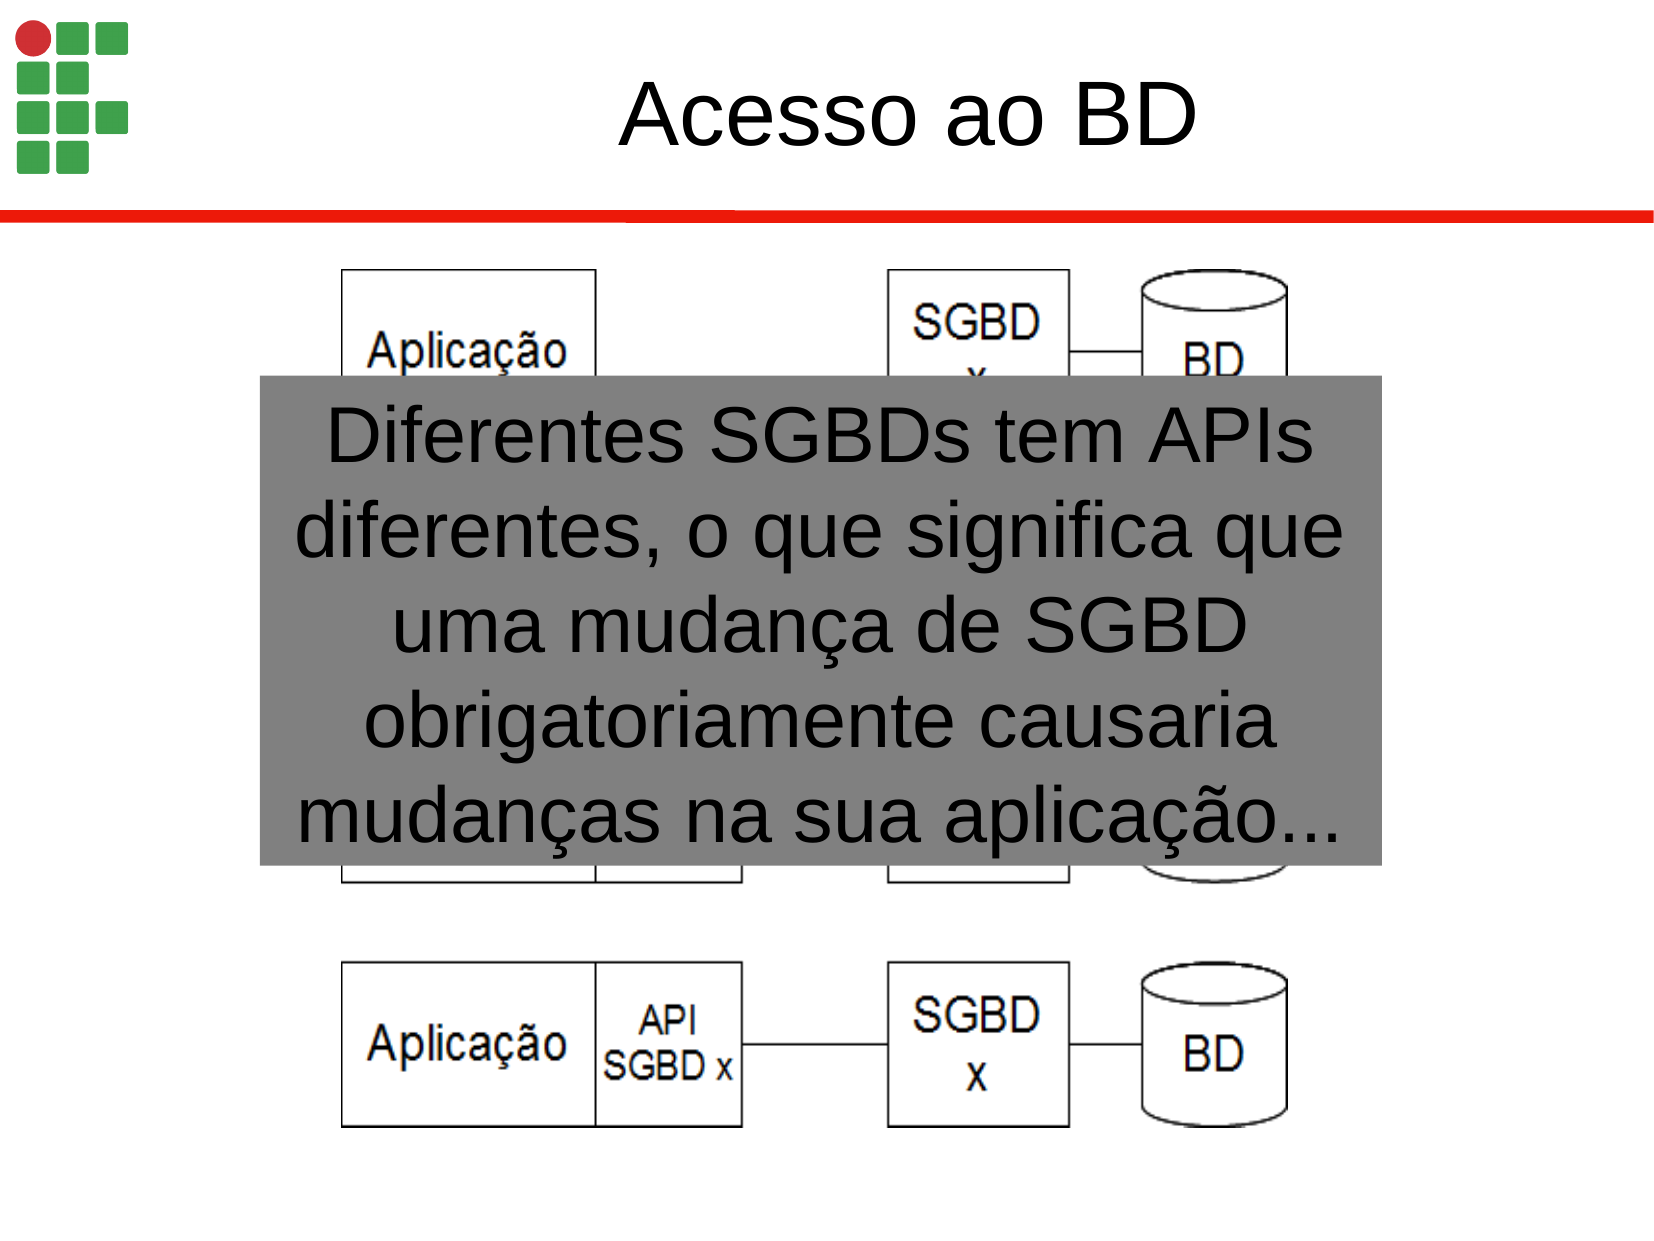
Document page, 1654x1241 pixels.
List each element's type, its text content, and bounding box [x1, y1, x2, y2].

text_box Diferentes SGBDs tem APIs diferentes, o que significa que uma mudança de SGBD obrigatoriamente causaria mudanças na sua aplicação... [259, 375, 1382, 866]
picture [341, 866, 1288, 1128]
picture [341, 269, 1288, 375]
picture [14, 16, 130, 178]
text_box Acesso ao BD [165, 45, 1654, 173]
